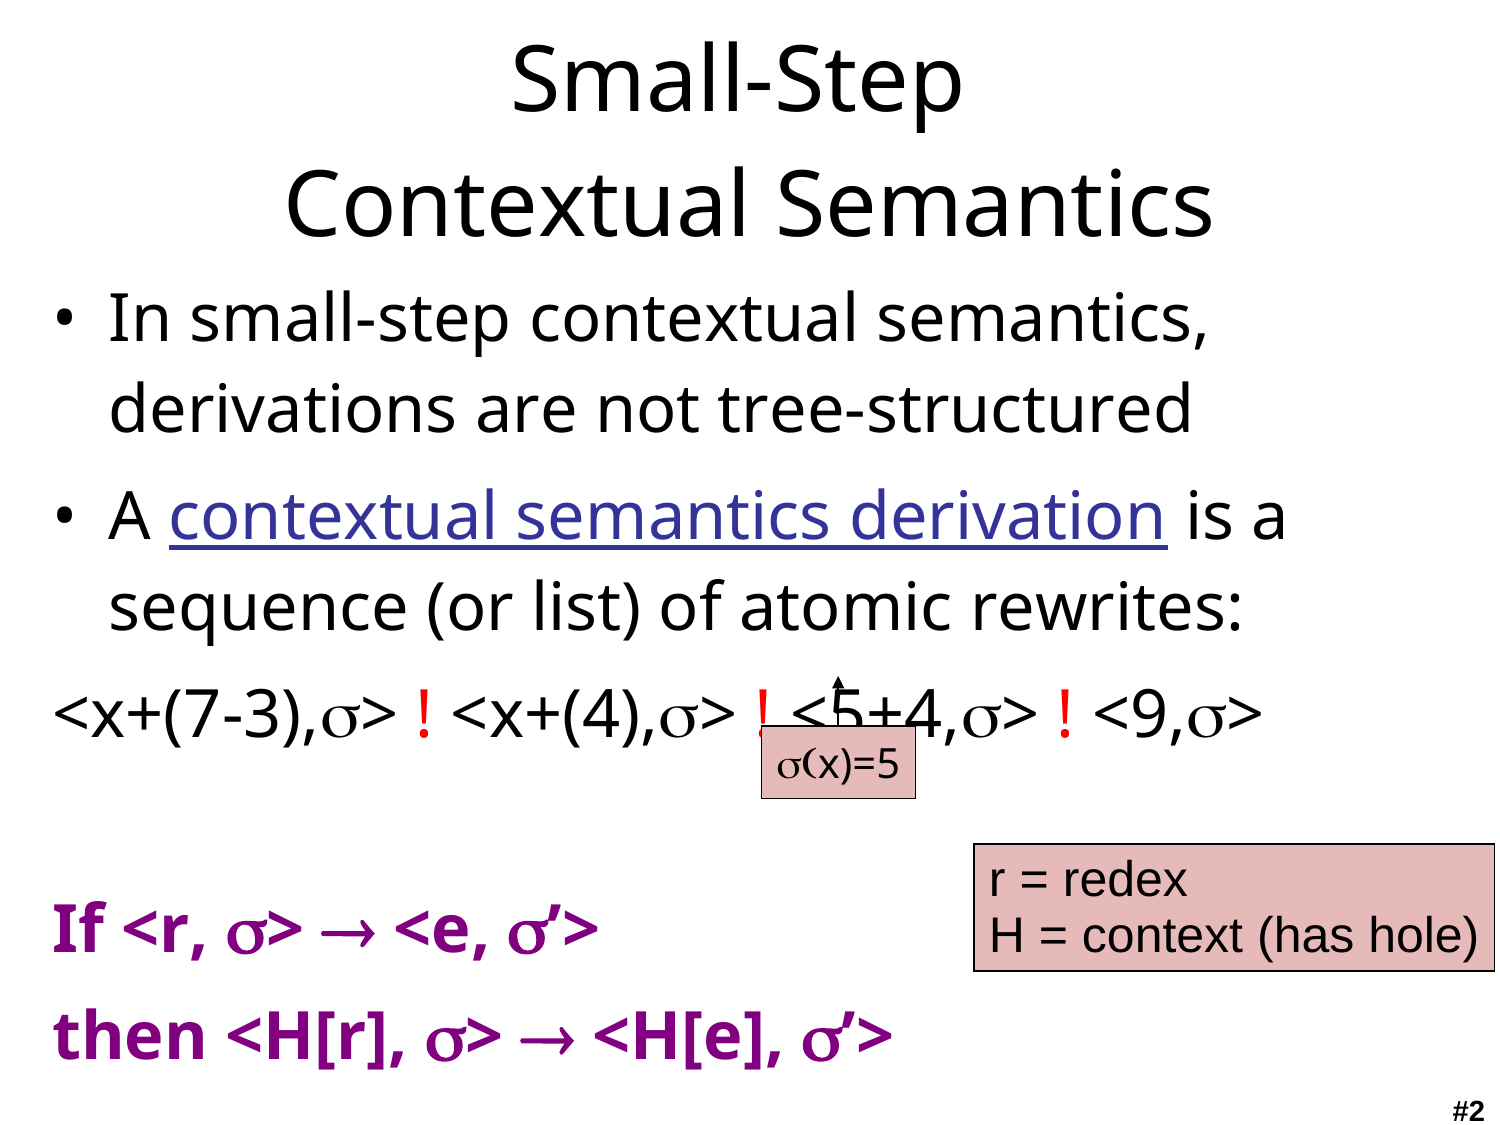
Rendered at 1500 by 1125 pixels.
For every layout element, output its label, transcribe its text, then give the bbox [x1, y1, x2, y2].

title Small-Step Contextual Semantics [75, 24, 1426, 254]
text_box r = redex H = context (has hole) [974, 844, 1495, 971]
text_box x)=5 [761, 725, 916, 799]
list In small-step contextual semantics, derivations are not tree-structured A contextual semantics derivation is a sequence (or list) of atomic rewrites: <x+(7-3),> ! <x+(4),> ! <5+4,> ! <9,> If <r, >  <e, ’> then <H[r], >  <H[e], ’> [37, 262, 1463, 1006]
